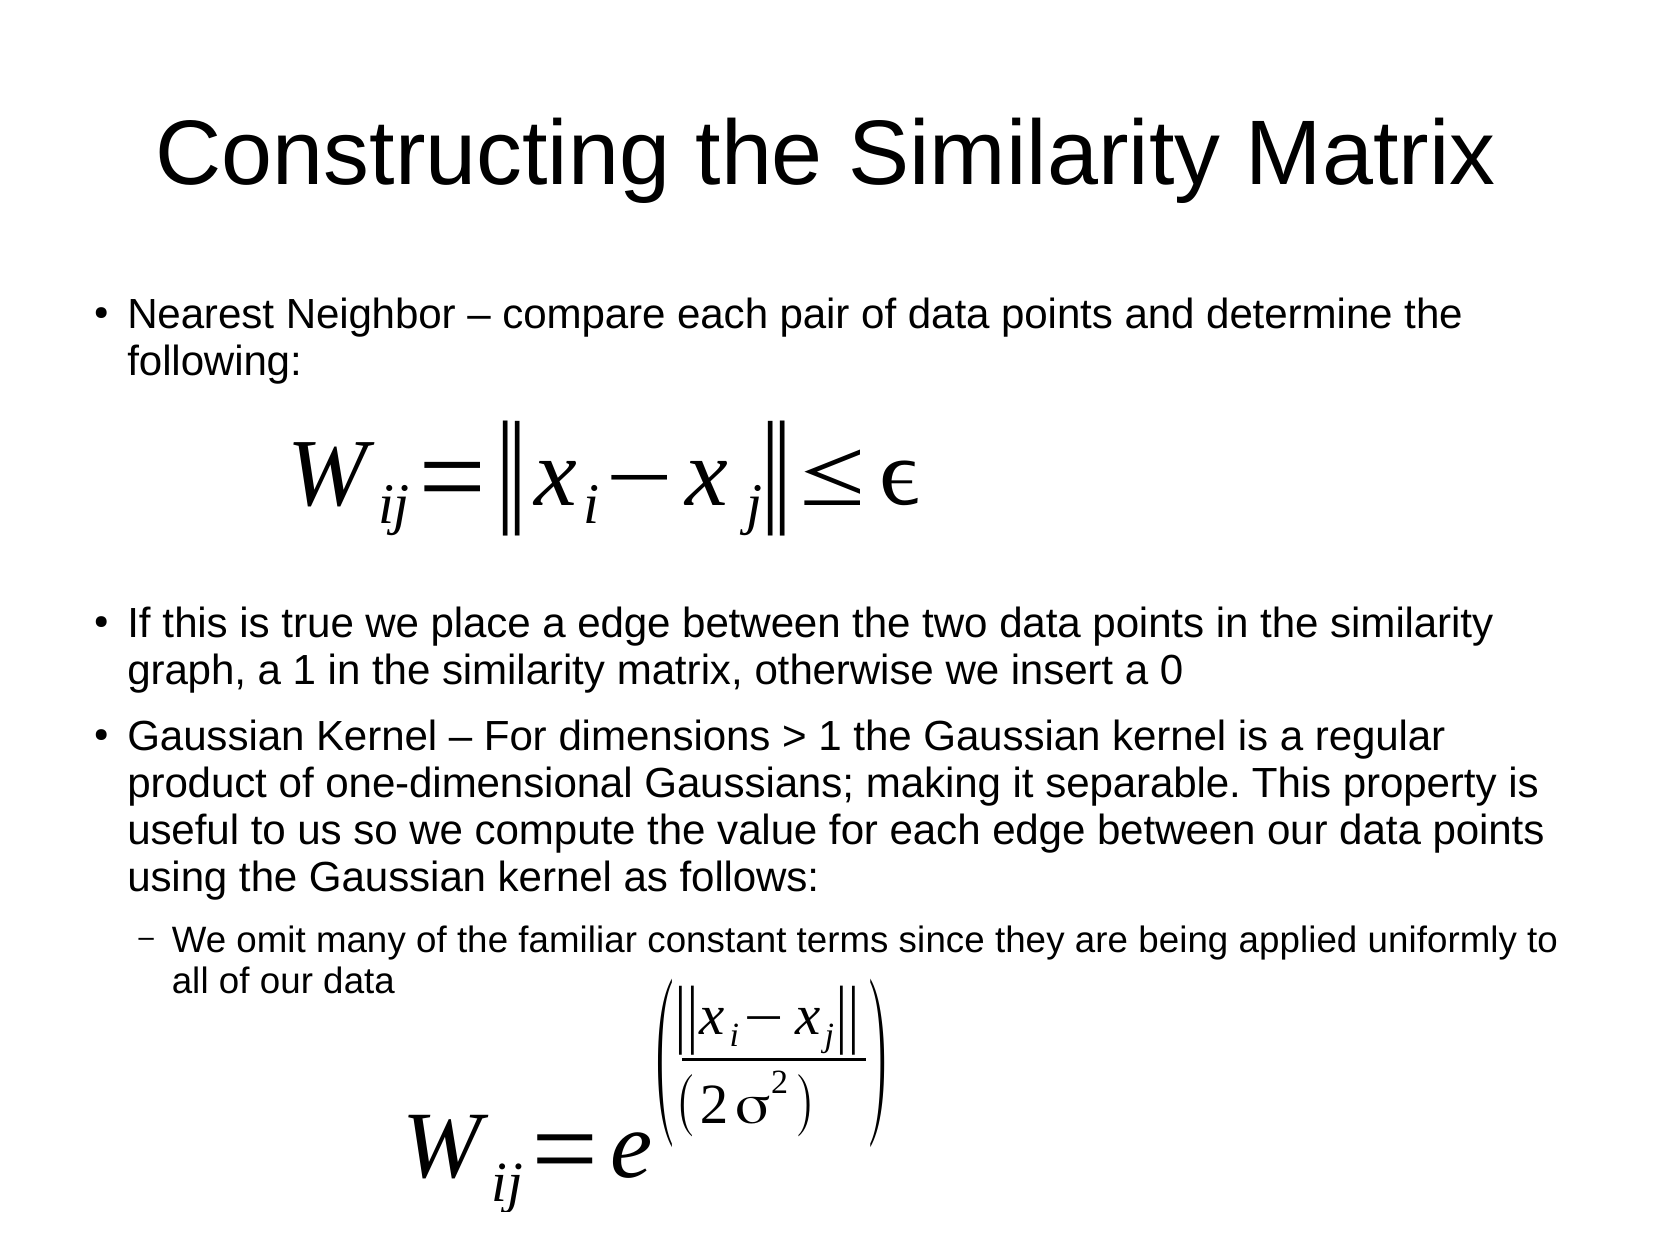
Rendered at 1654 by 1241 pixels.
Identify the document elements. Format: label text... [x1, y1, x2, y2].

chart [263, 415, 946, 541]
title Constructing the Similarity Matrix [82, 49, 1571, 257]
list Nearest Neighbor – compare each pair of data points and determine the following: If this is true we place a edge between the two data points in the similarity graph, a 1 in the similarity matrix, otherwise we insert a 0 Gaussian Kernel – For dimensions > 1 the Gaussian kernel is a regular product of one-dimensional Gaussians; making it separable. This property is useful to us so we compute the value for each edge between our data points using the Gaussian kernel as follows: We omit many of the familiar constant terms since they are being applied uniformly to all of our data [82, 290, 1571, 1010]
chart [378, 975, 916, 1212]
